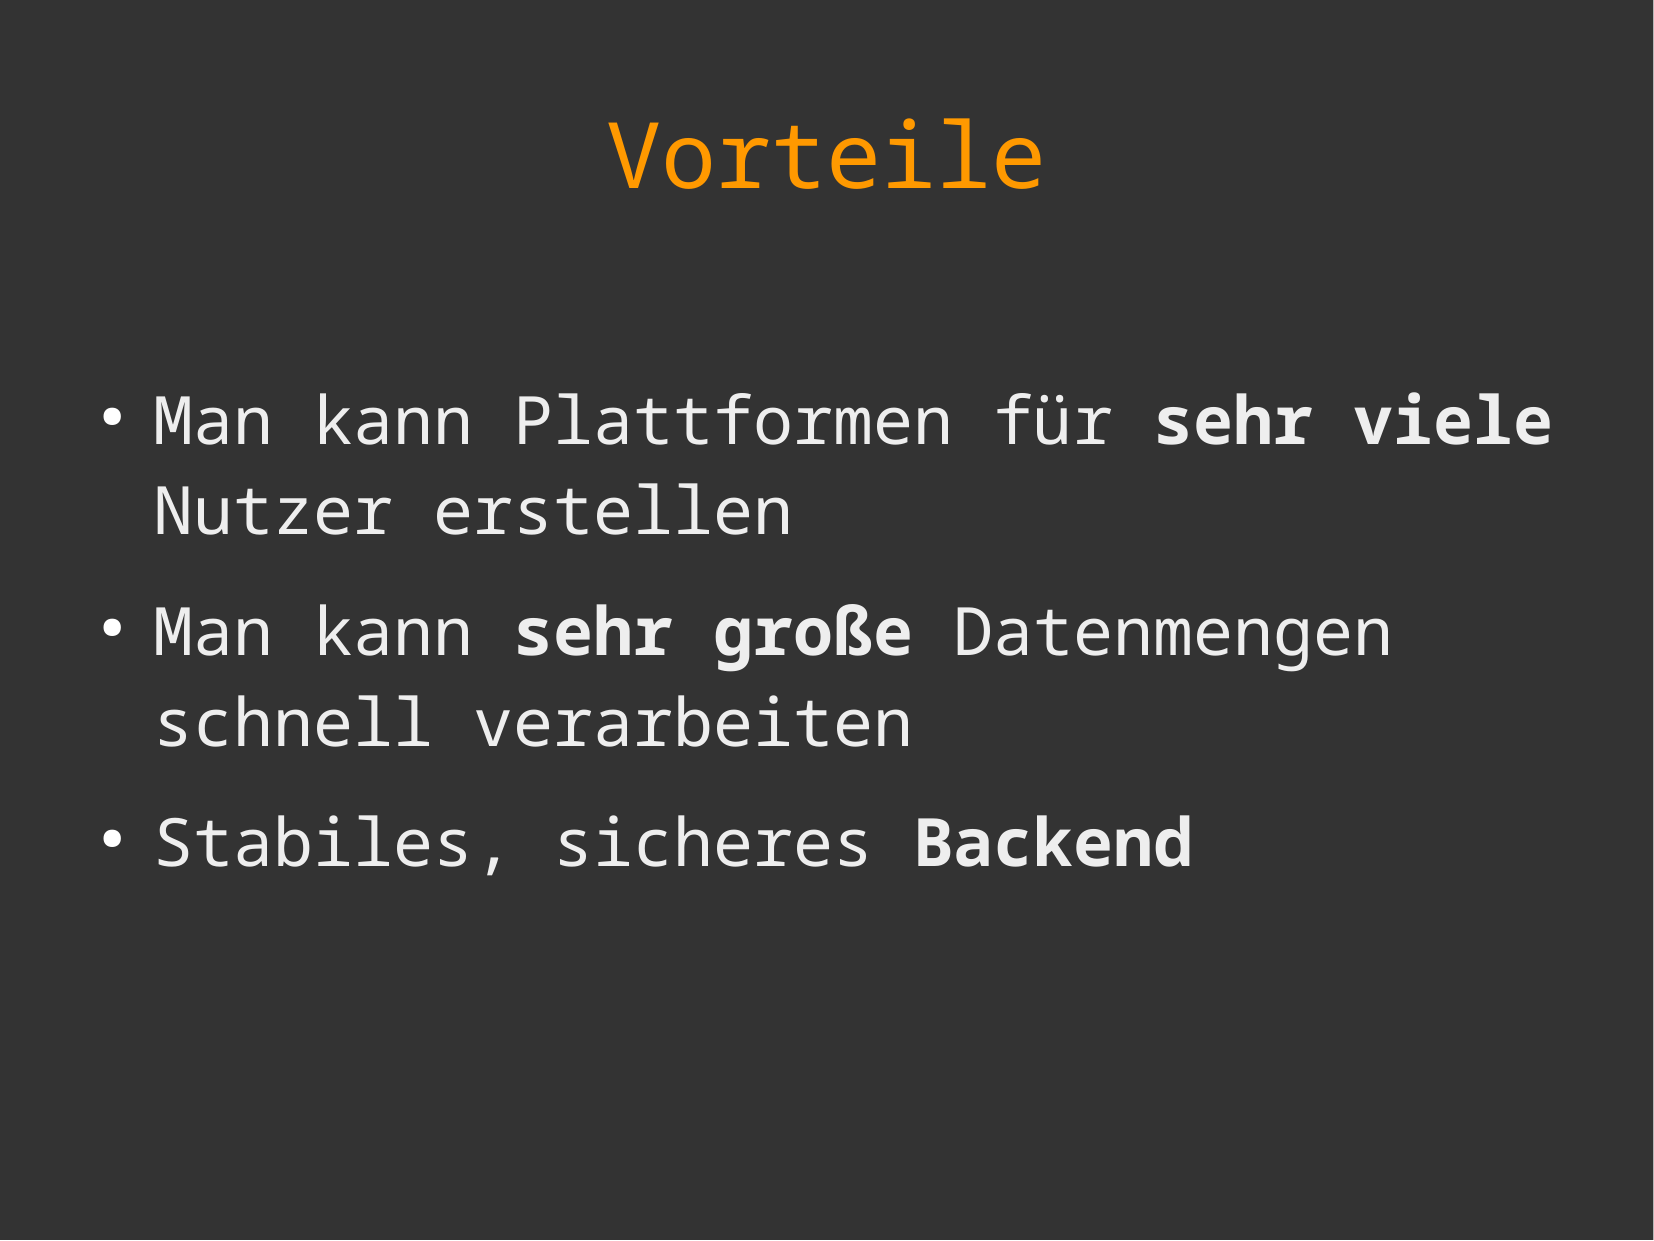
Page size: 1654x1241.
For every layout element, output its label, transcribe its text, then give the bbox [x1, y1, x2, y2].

title Vorteile [82, 49, 1571, 257]
list Man kann Plattformen für sehr viele Nutzer erstellen Man kann sehr große Datenmengen schnell verarbeiten Stabiles, sicheres Backend [82, 372, 1571, 1093]
